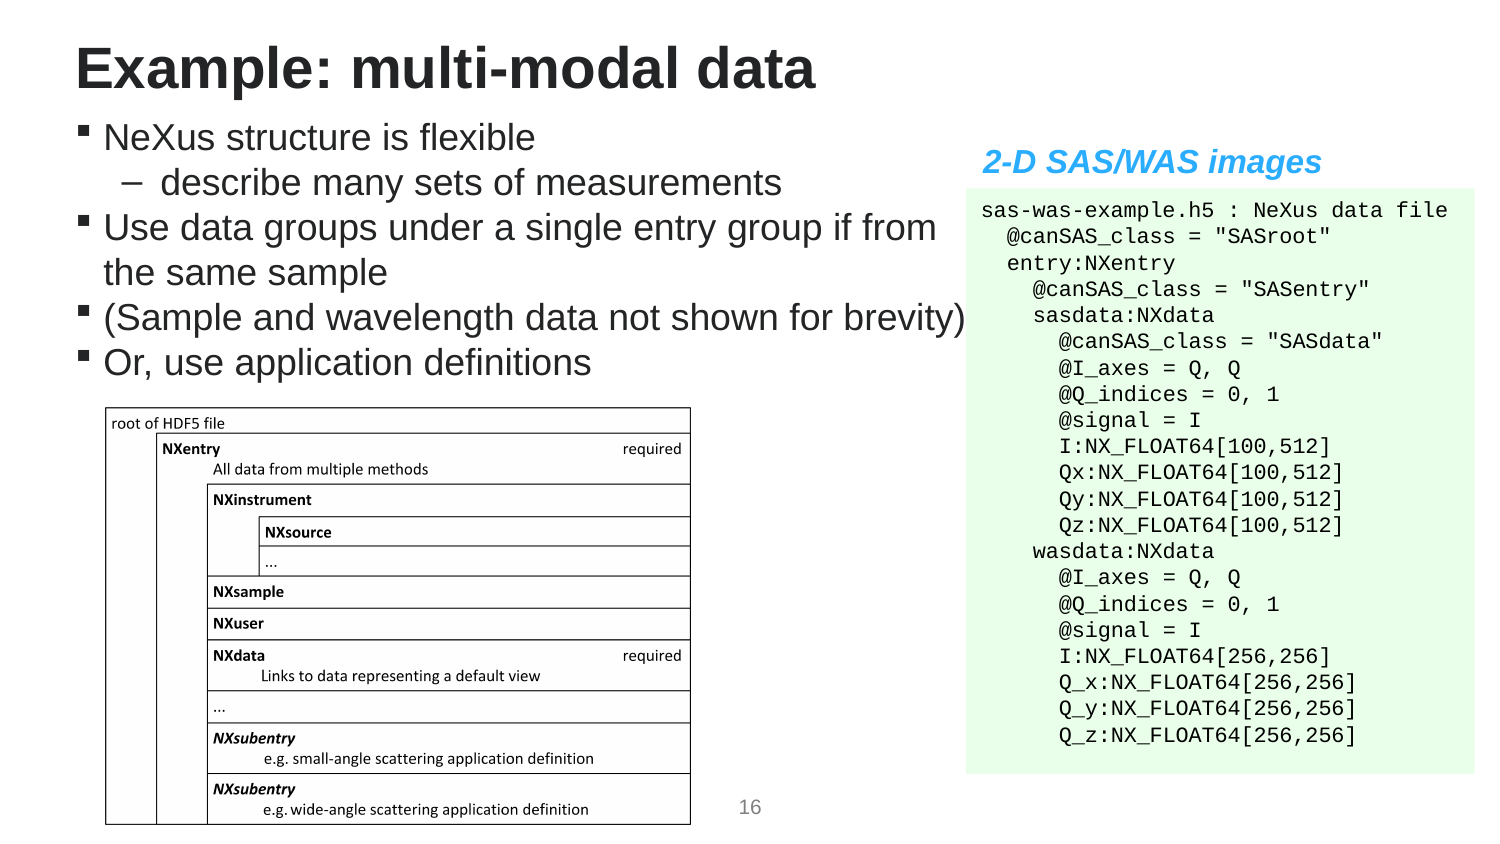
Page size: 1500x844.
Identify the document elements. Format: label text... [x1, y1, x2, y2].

text_box <number> [712, 796, 788, 819]
text_box NeXus structure is flexible describe many sets of measurements Use data groups under a single entry group if from the same sample (Sample and wavelength data not shown for brevity) Or, use application definitions [75, 113, 990, 761]
text_box Example: multi-modal data [75, 23, 1449, 100]
picture [105, 407, 691, 825]
text_box sas-was-example.h5 : NeXus data file @canSAS_class = "SASroot" entry:NXentry @canSAS_class = "SASentry" sasdata:NXdata @canSAS_class = "SASdata" @I_axes = Q, Q @Q_indices = 0, 1 @signal = I I:NX_FLOAT64[100,512] Qx:NX_FLOAT64[100,512] Qy:NX_FLOAT64[100,512] Qz:NX_FLOAT64[100,512] wasdata:NXdata @I_axes = Q, Q @Q_indices = 0, 1 @signal = I I:NX_FLOAT64[256,256] Q_x:NX_FLOAT64[256,256] Q_y:NX_FLOAT64[256,256] Q_z:NX_FLOAT64[256,256] [966, 188, 1475, 775]
text_box 2-D SAS/WAS images [968, 132, 1338, 188]
